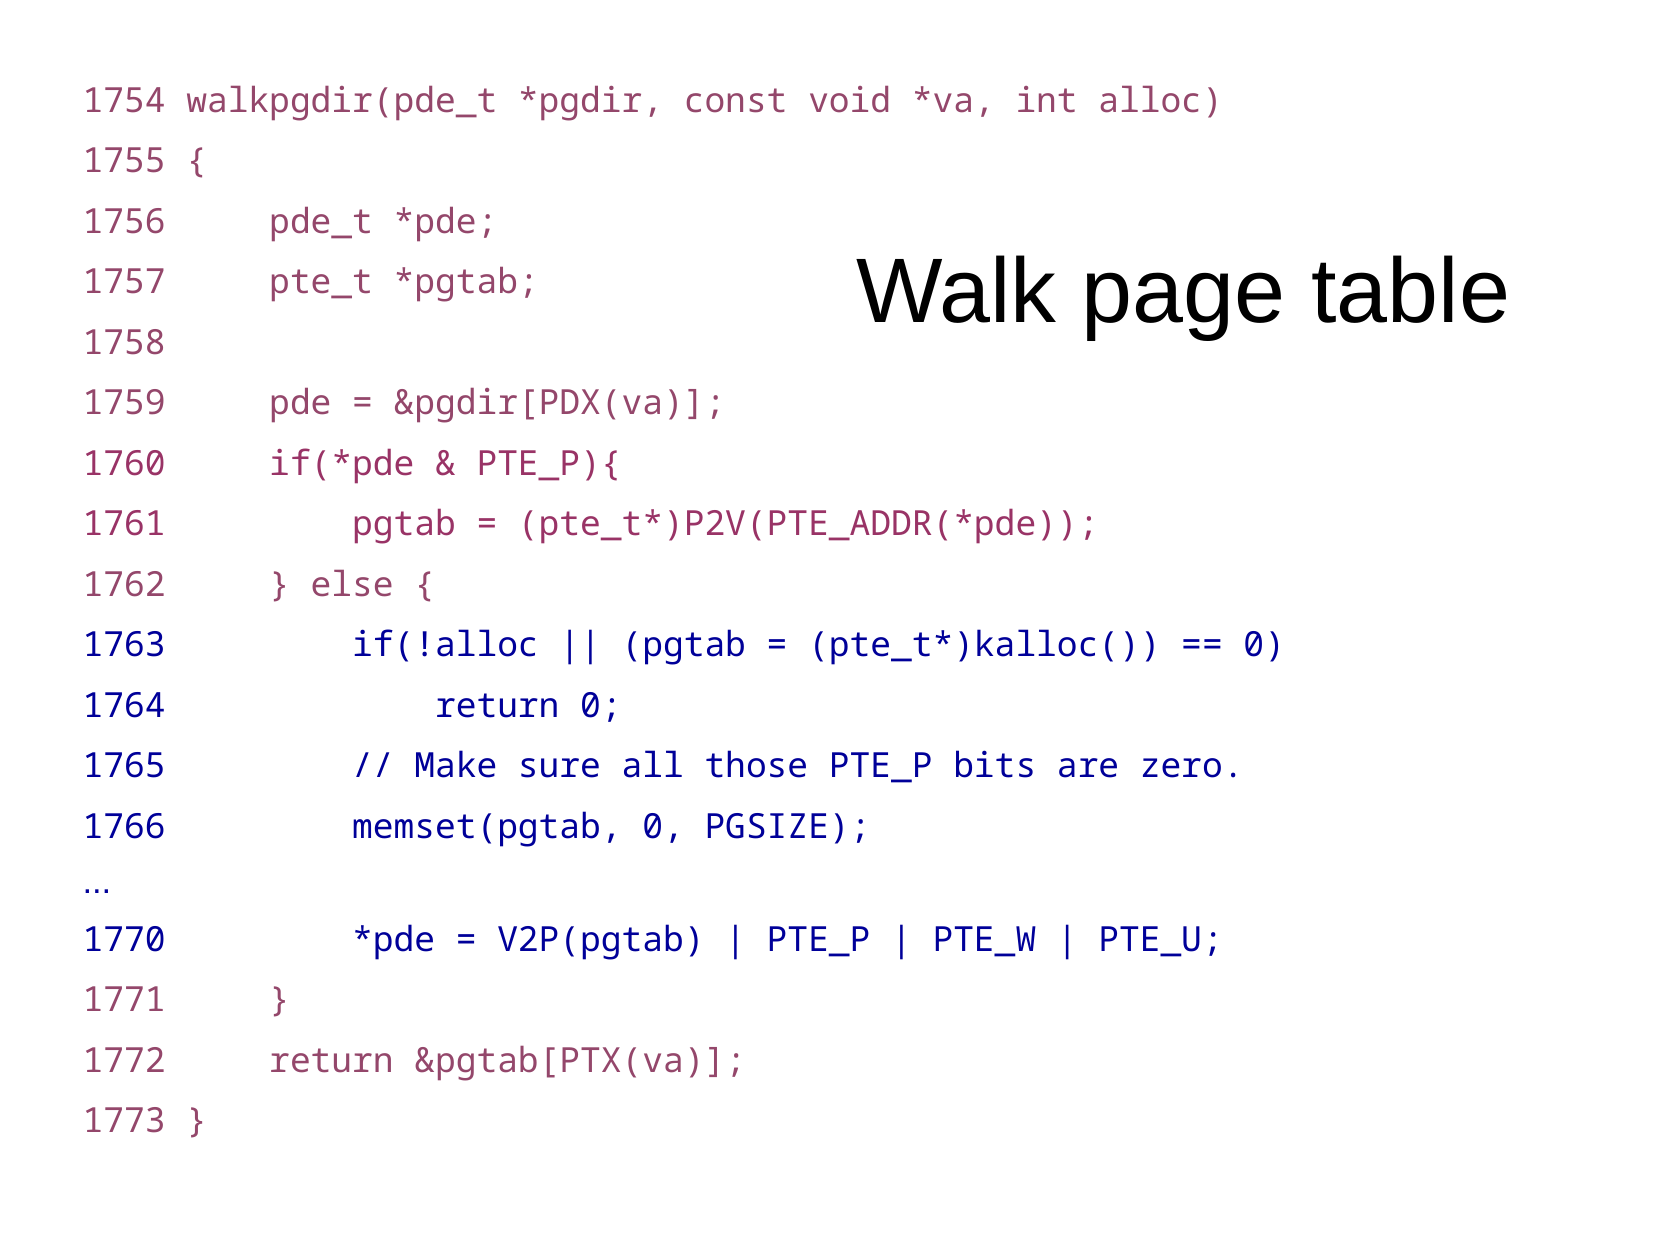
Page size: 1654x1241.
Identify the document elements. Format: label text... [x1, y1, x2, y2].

title Walk page table [791, 187, 1576, 395]
list 1754 walkpgdir(pde_t *pgdir, const void *va, int alloc) 1755 { 1756 pde_t *pde; 1757 pte_t *pgtab; 1758 1759 pde = &pgdir[PDX(va)]; 1760 if(*pde & PTE_P){ 1761 pgtab = (pte_t*)P2V(PTE_ADDR(*pde)); 1762 } else { 1763 if(!alloc || (pgtab = (pte_t*)kalloc()) == 0) 1764 return 0; 1765 // Make sure all those PTE_P bits are zero. 1766 memset(pgtab, 0, PGSIZE); ... 1770 *pde = V2P(pgtab) | PTE_P | PTE_W | PTE_U; 1771 } 1772 return &pgtab[PTX(va)]; 1773 } [82, 75, 1571, 1163]
